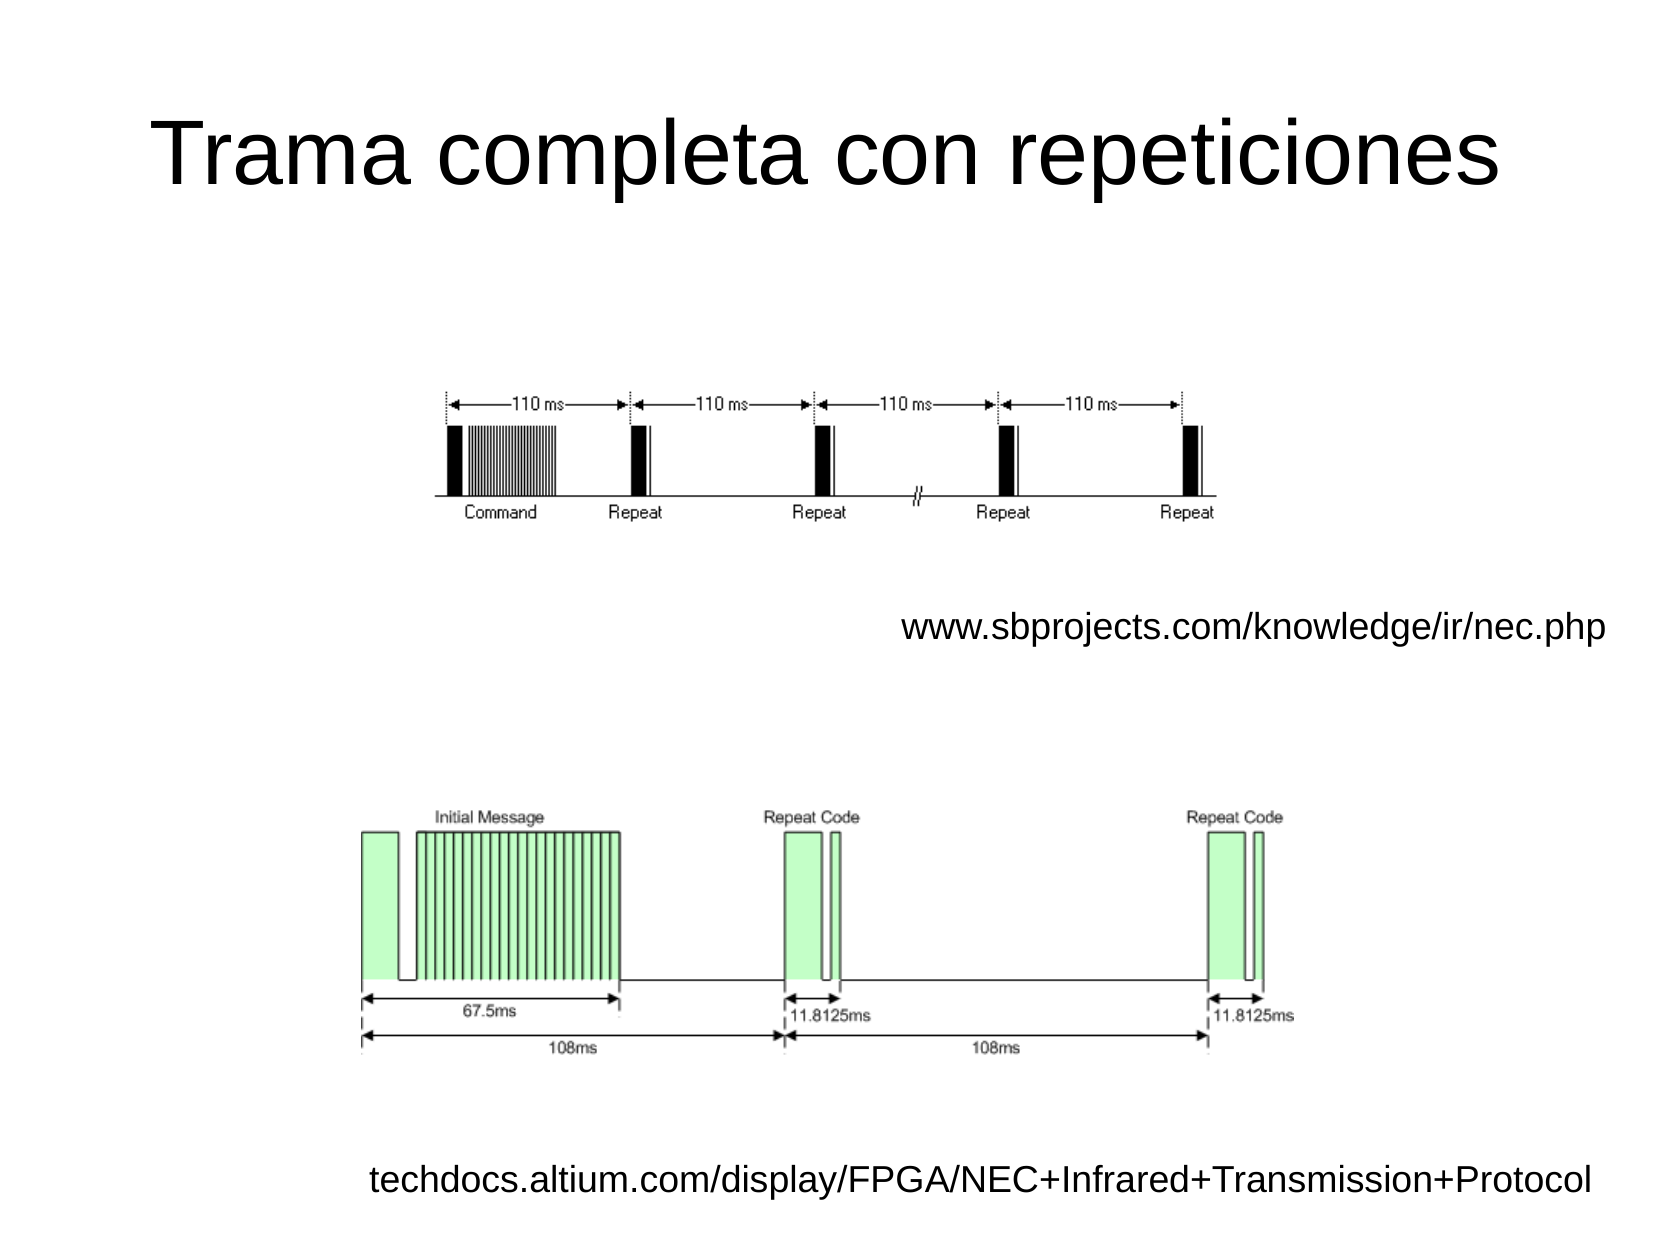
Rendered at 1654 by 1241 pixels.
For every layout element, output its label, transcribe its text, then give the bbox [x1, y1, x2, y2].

text_box techdocs.altium.com/display/FPGA/NEC+Infrared+Transmission+Protocol [354, 1151, 1609, 1209]
text_box www.sbprojects.com/knowledge/ir/nec.php [886, 598, 1625, 656]
picture [361, 806, 1294, 1058]
picture [429, 375, 1226, 545]
title Trama completa con repeticiones [82, 56, 1571, 250]
